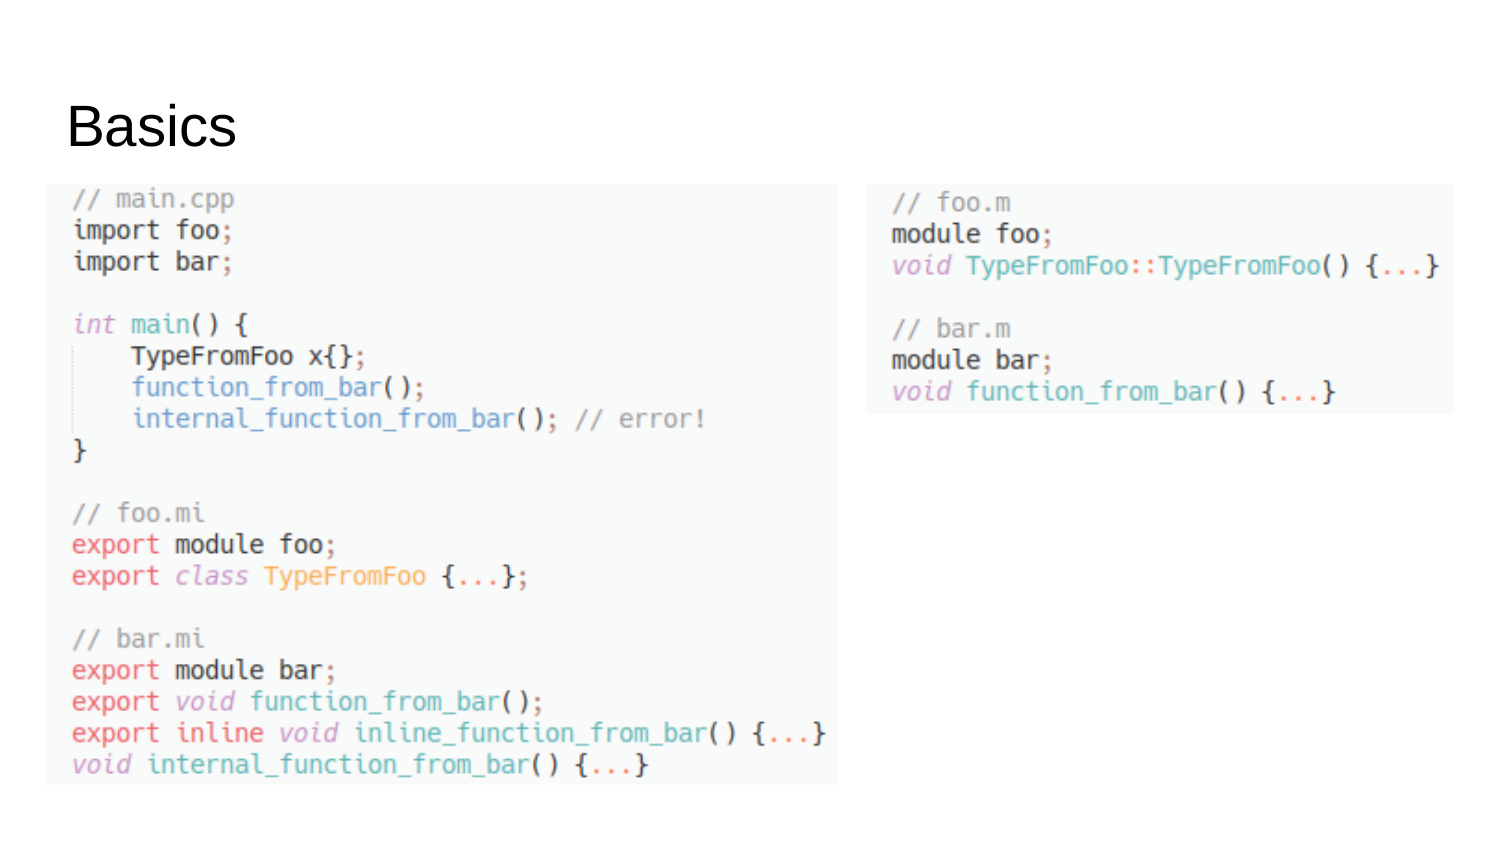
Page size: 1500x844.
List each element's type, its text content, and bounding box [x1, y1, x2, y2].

picture [46, 184, 837, 785]
title Basics [51, 72, 1449, 167]
picture [866, 184, 1454, 414]
